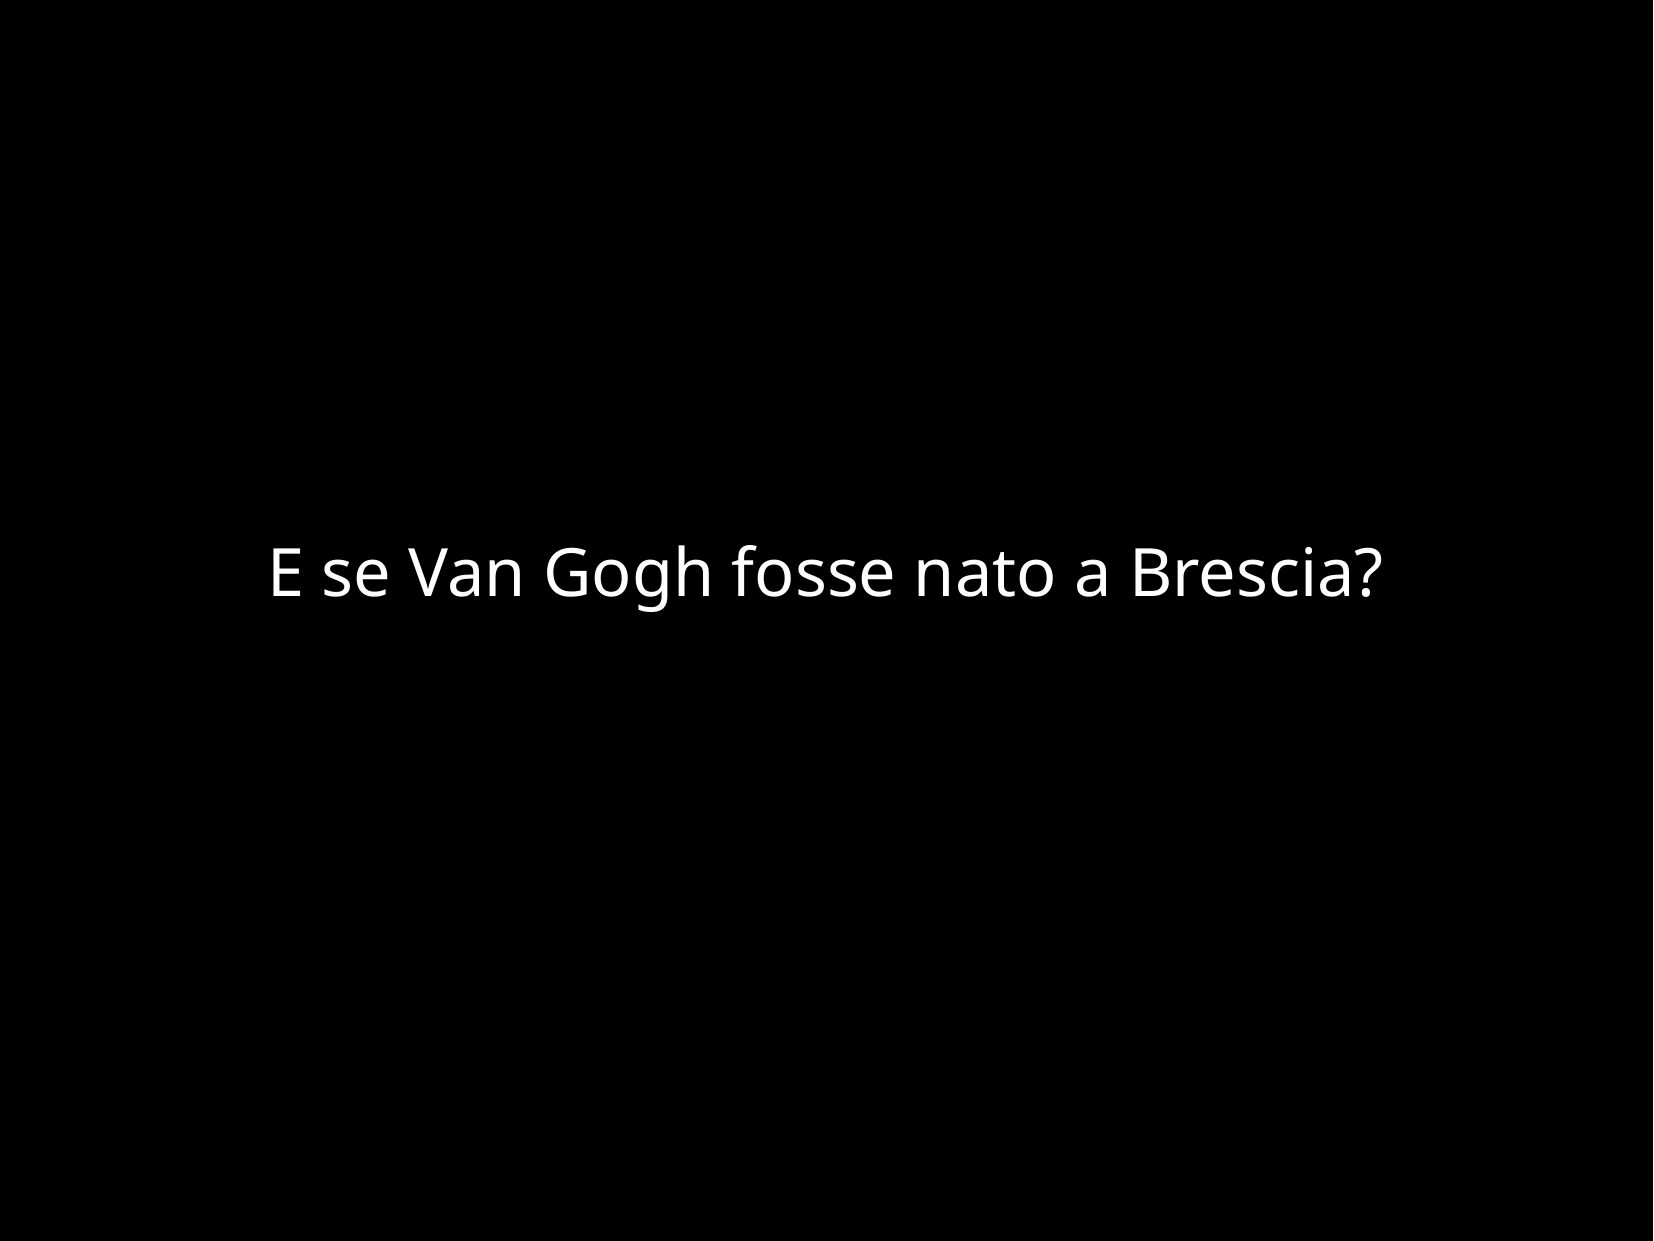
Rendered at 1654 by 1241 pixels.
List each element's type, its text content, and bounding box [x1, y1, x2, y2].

subtitle E se Van Gogh fosse nato a Brescia? [82, 90, 1571, 1051]
